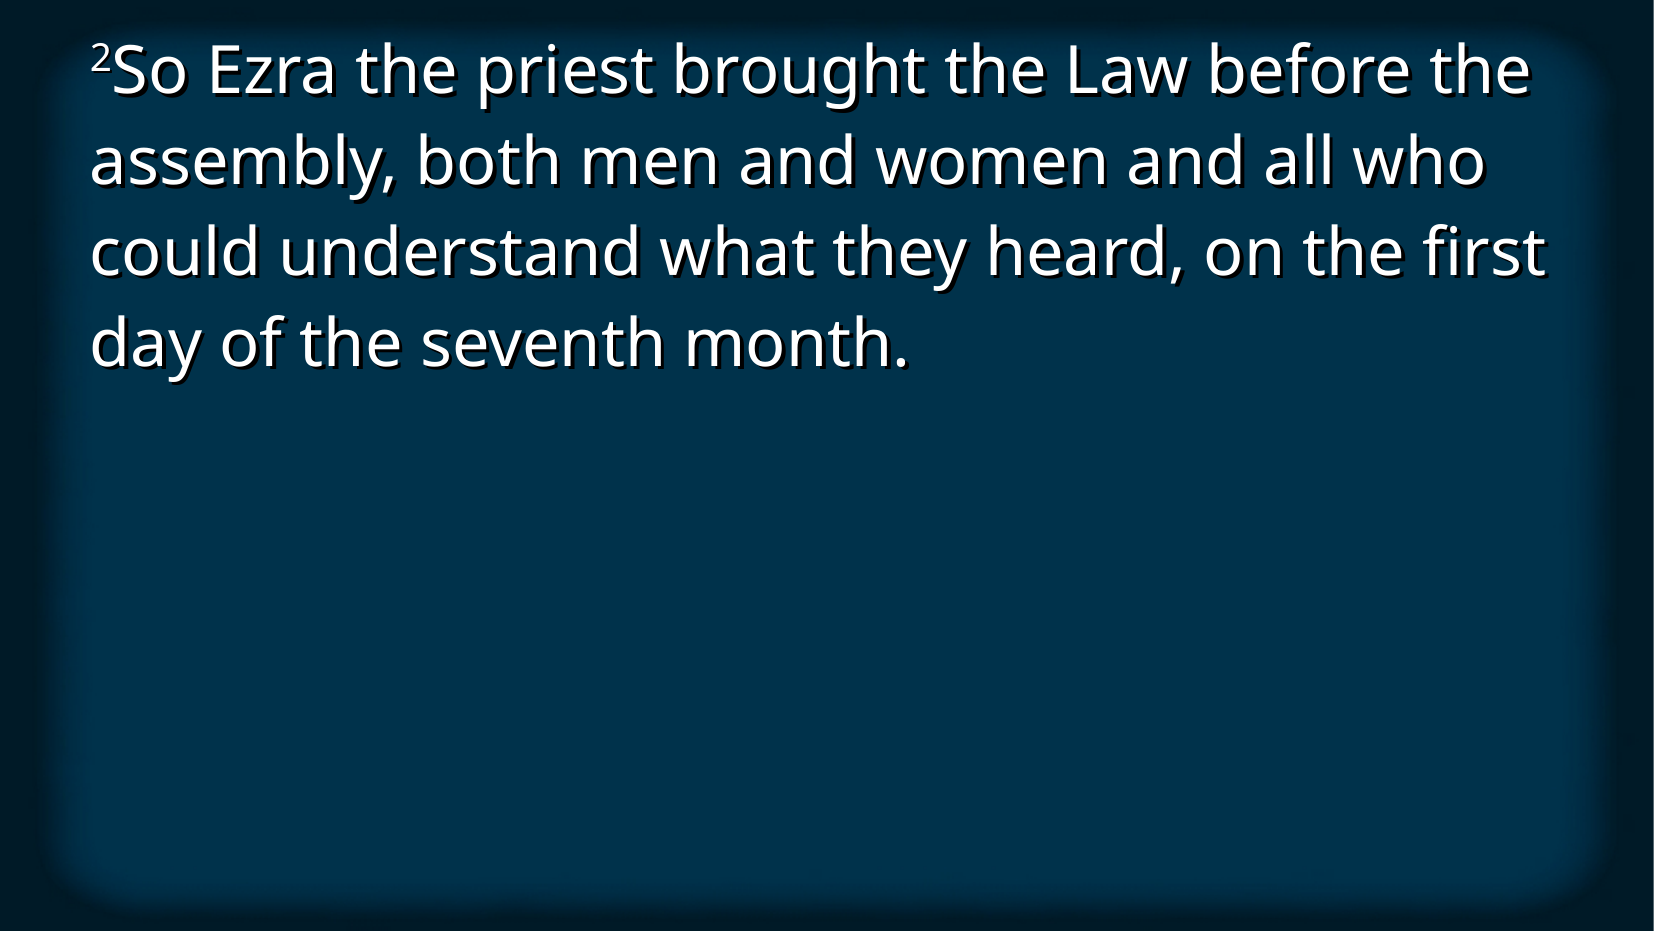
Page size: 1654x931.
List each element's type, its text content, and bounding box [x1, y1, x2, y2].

picture [0, 0, 1654, 931]
text_box 2So Ezra the priest brought the Law before the assembly, both men and women and all who could understand what they heard, on the first day of the seventh month. [75, 15, 1576, 385]
